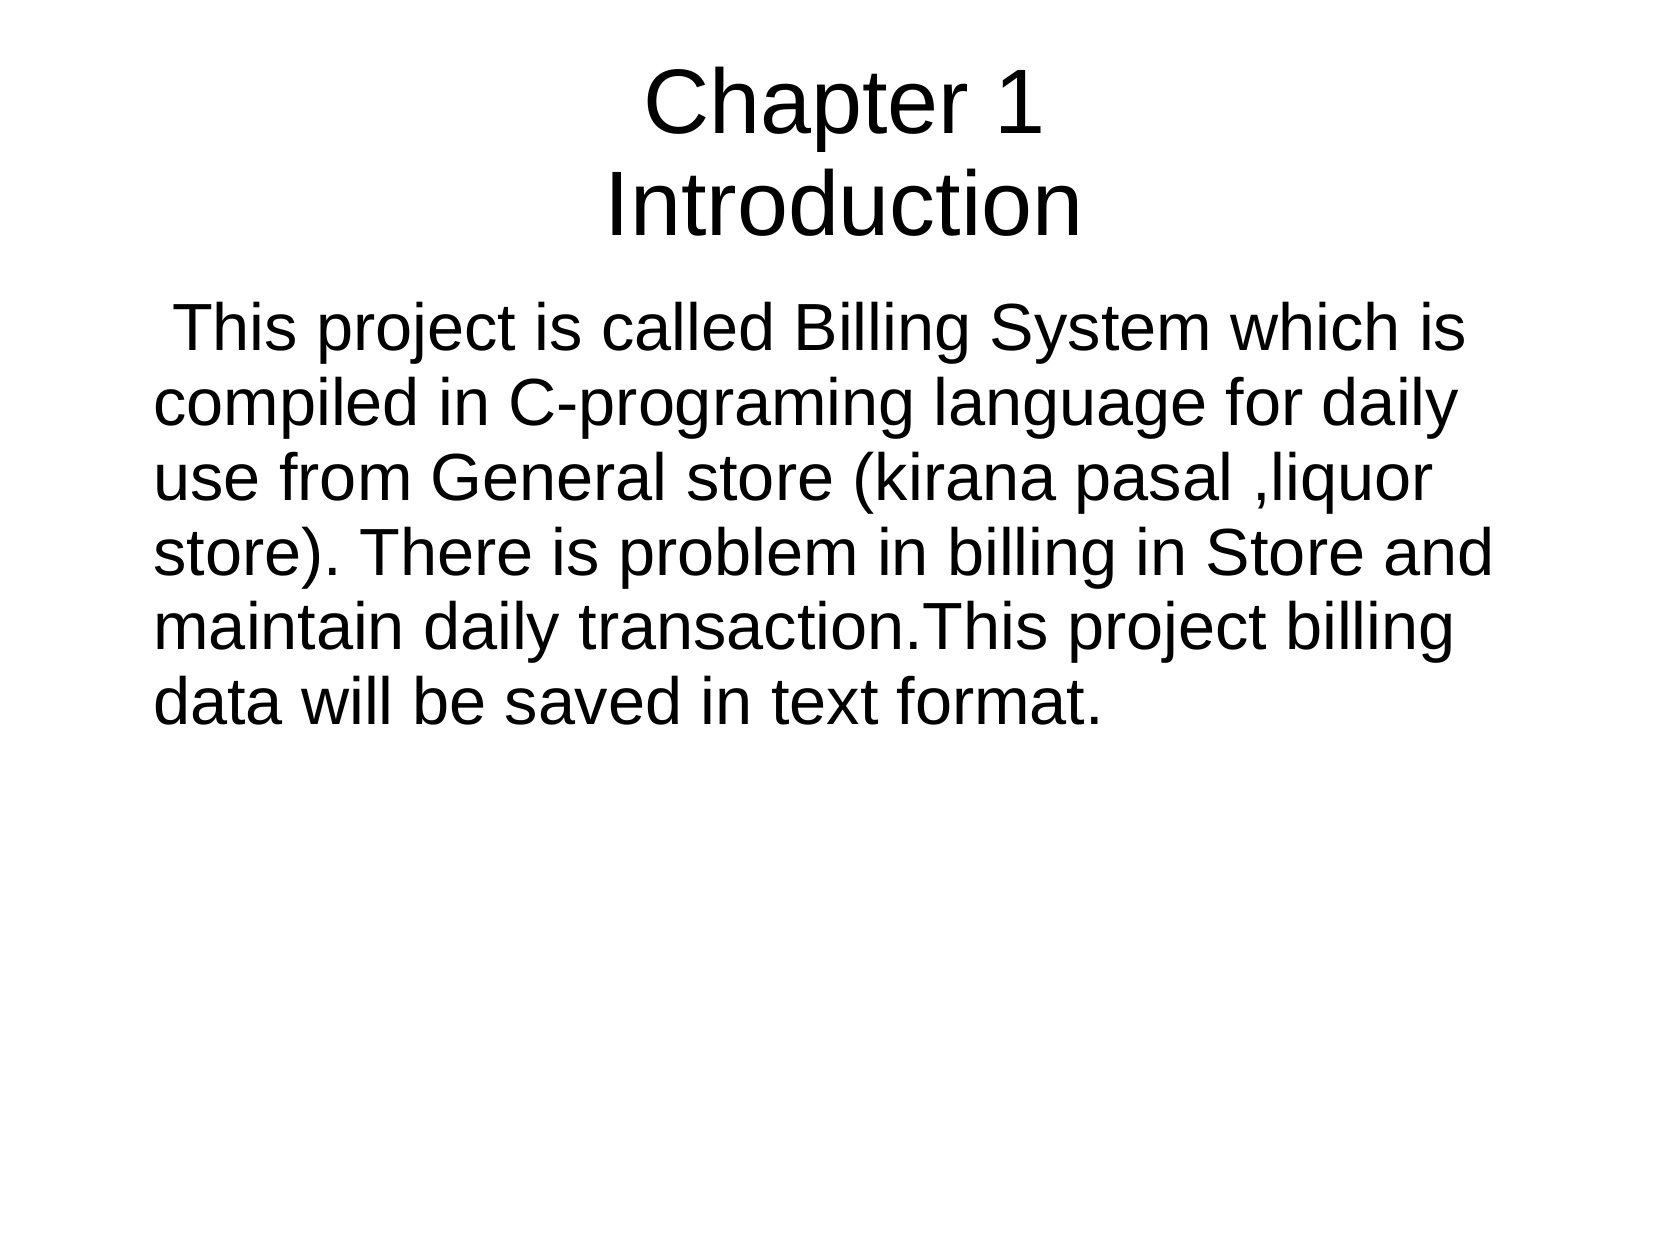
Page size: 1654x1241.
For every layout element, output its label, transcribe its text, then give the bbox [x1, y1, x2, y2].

list This project is called Billing System which is compiled in C-programing language for daily use from General store (kirana pasal ,liquor store). There is problem in billing in Store and maintain daily transaction.This project billing data will be saved in text format. [82, 290, 1571, 1109]
title Chapter 1 Introduction [82, 49, 1571, 257]
